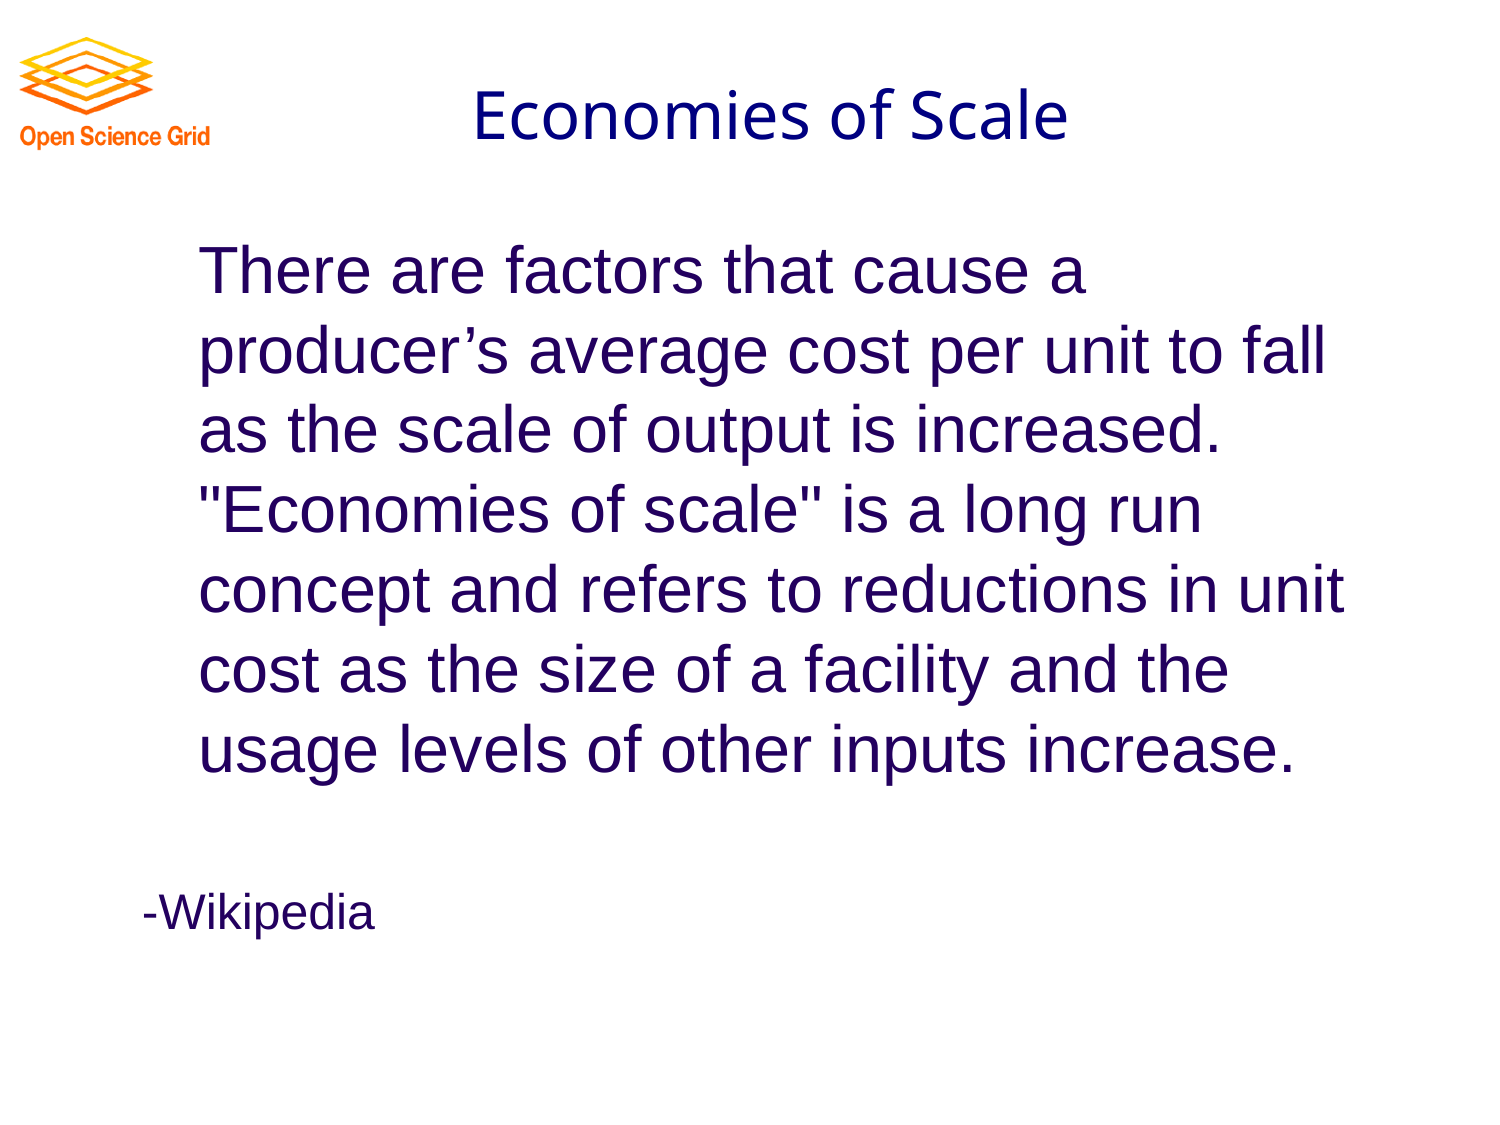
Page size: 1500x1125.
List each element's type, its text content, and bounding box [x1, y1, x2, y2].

list There are factors that cause a producer’s average cost per unit to fall as the scale of output is increased. "Economies of scale" is a long run concept and refers to reductions in unit cost as the size of a facility and the usage levels of other inputs increase. -Wikipedia [127, 218, 1403, 962]
title Economies of Scale [201, 18, 1342, 207]
picture [0, 14, 229, 167]
